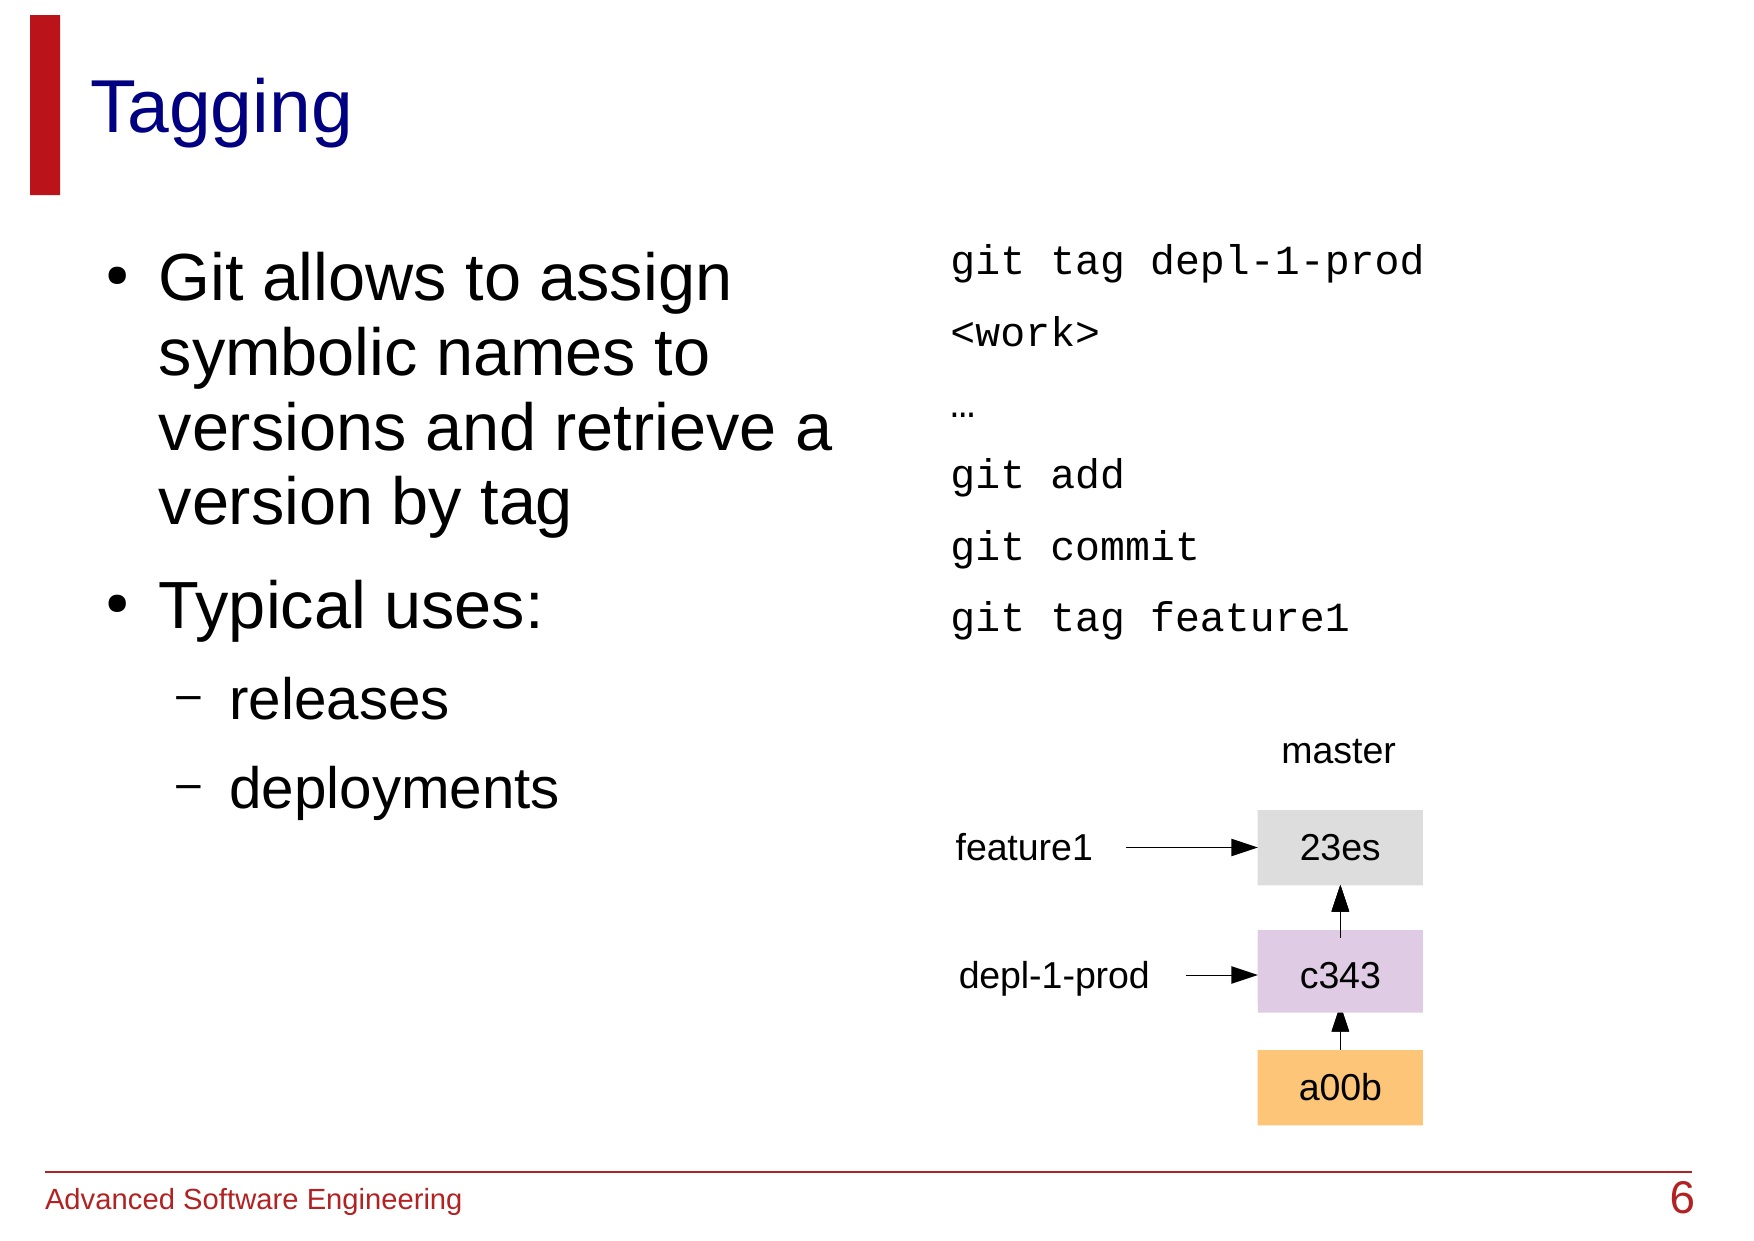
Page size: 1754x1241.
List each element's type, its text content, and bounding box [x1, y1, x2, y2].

text_box a00b [1257, 1050, 1423, 1126]
list Git allows to assign symbolic names to versions and retrieve a version by tag Typical uses: releases deployments [87, 240, 856, 1130]
text_box c343 [1257, 930, 1340, 937]
text_box master [1236, 722, 1441, 786]
text_box feature1 [922, 815, 1127, 880]
text_box c343 [1341, 930, 1423, 937]
text_box c343 [1257, 937, 1423, 1013]
list git tag depl-1-prod <work> … git add git commit git tag feature1 [950, 240, 1716, 646]
title Tagging [90, 17, 1696, 196]
text_box 23es [1257, 810, 1423, 886]
text_box depl-1-prod [922, 935, 1187, 1015]
